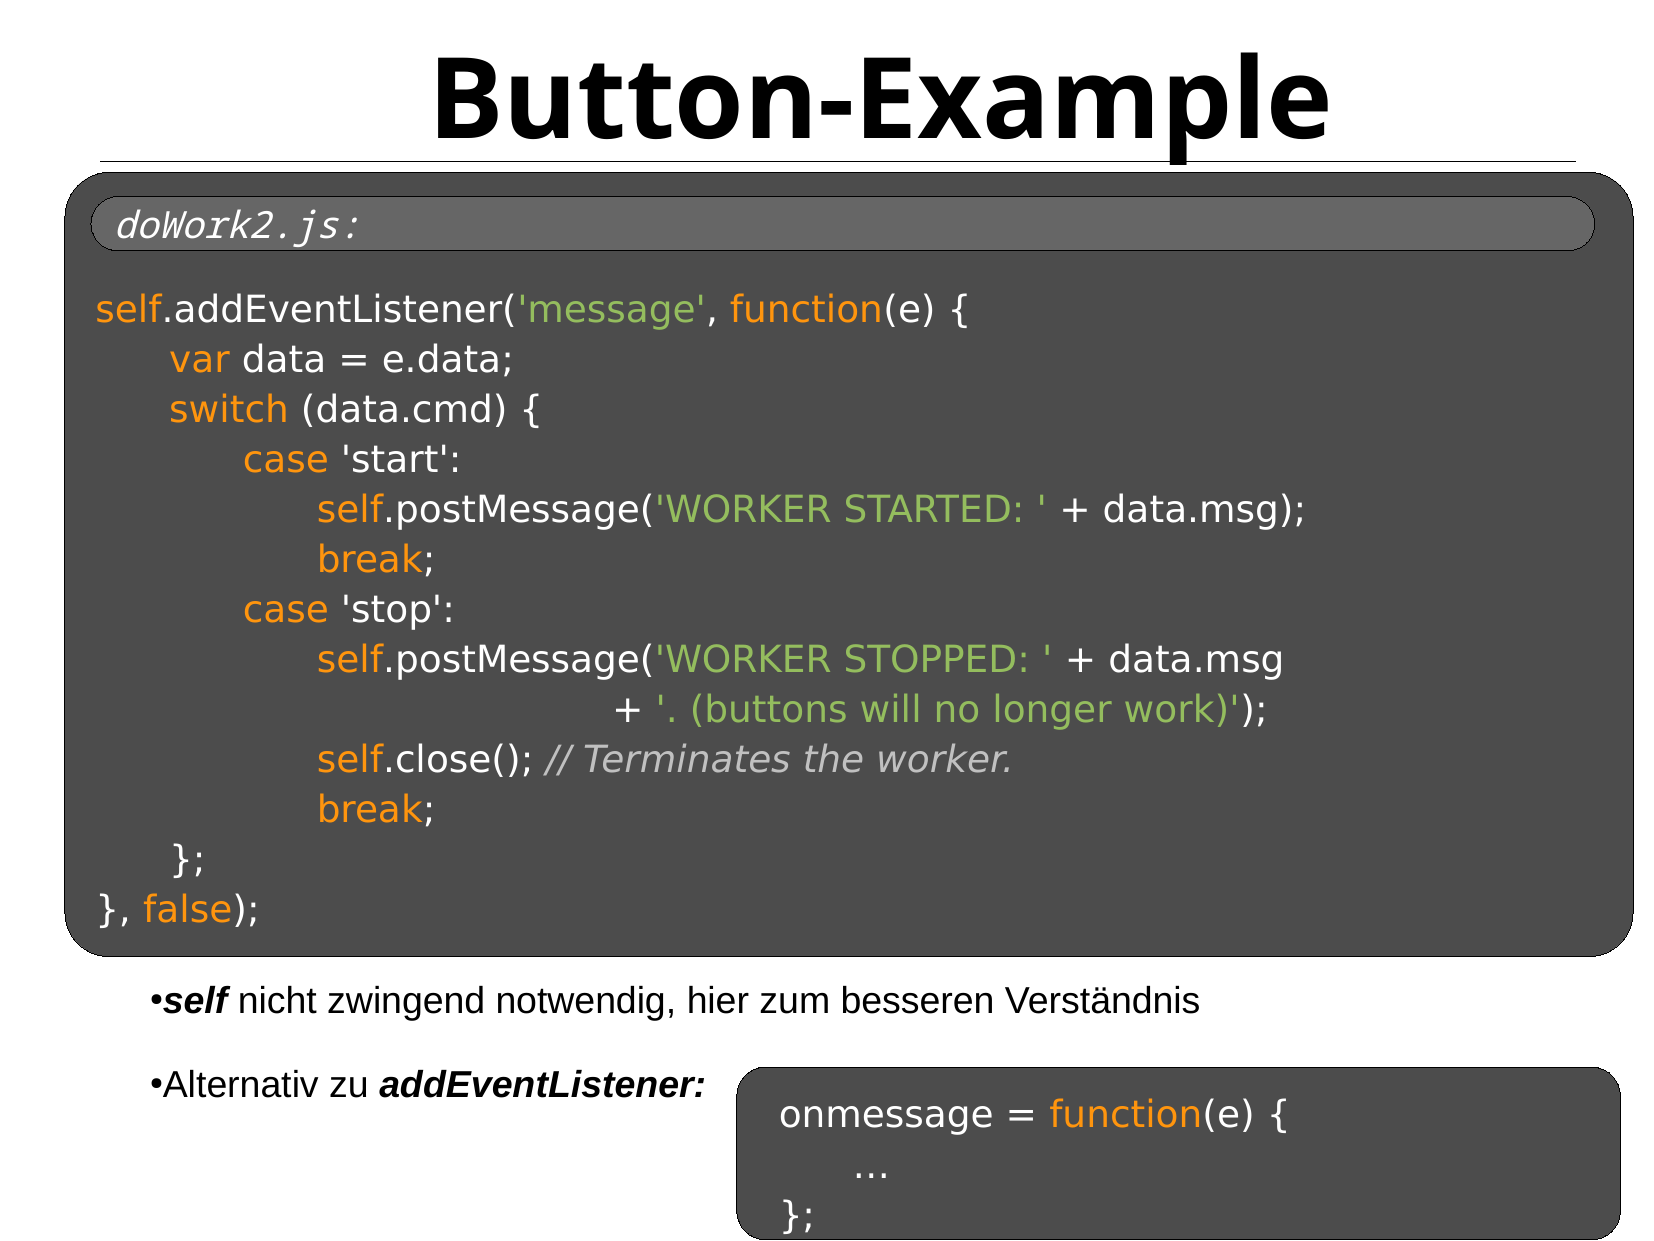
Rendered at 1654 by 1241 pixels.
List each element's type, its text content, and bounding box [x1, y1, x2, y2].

text_box doWork2.js: [90, 196, 1595, 251]
text_box self.addEventListener('message', function(e) { var data = e.data; switch (data.cmd) { case 'start': self.postMessage('WORKER STARTED: ' + data.msg); break; case 'stop': self.postMessage('WORKER STOPPED: ' + data.msg + '. (buttons will no longer work)'); self.close(); // Terminates the worker. break; }; }, false); [80, 273, 1654, 933]
text_box self nicht zwingend notwendig, hier zum besseren Verständnis Alternativ zu addEventListener: [134, 972, 1499, 1116]
text_box [736, 1067, 1621, 1240]
text_box [64, 172, 1634, 957]
text_box onmessage = function(e) { … }; [764, 1079, 1530, 1238]
text_box Button-Example [413, 11, 1353, 160]
